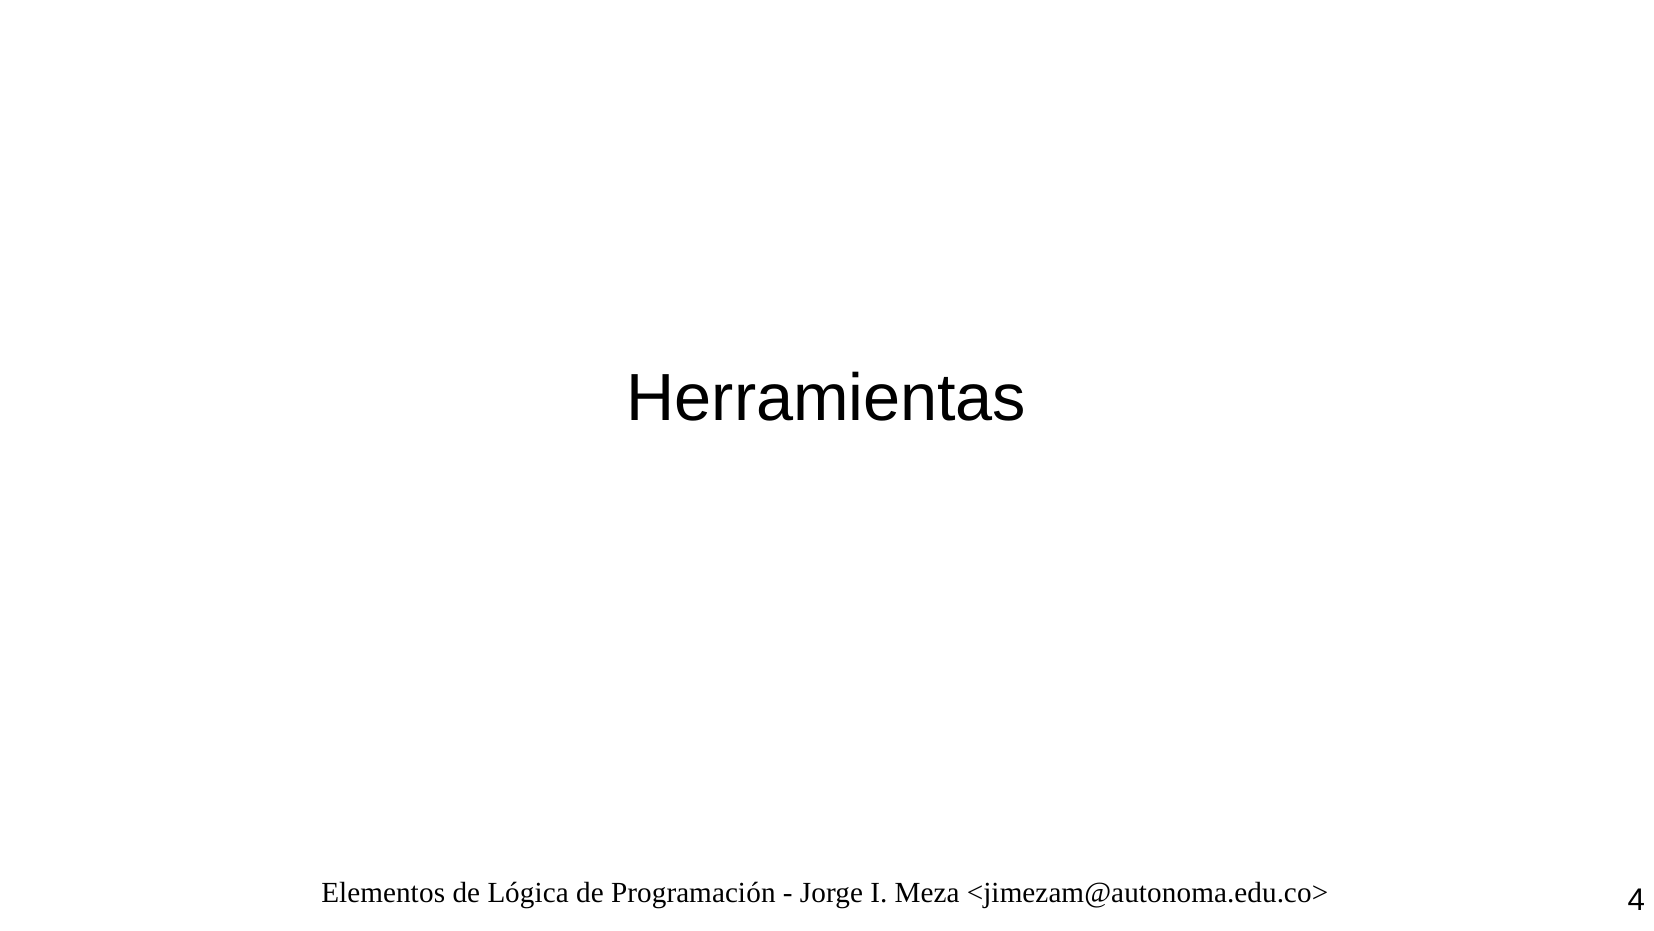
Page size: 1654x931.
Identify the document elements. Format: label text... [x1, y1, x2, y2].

subtitle Herramientas [82, 37, 1571, 757]
